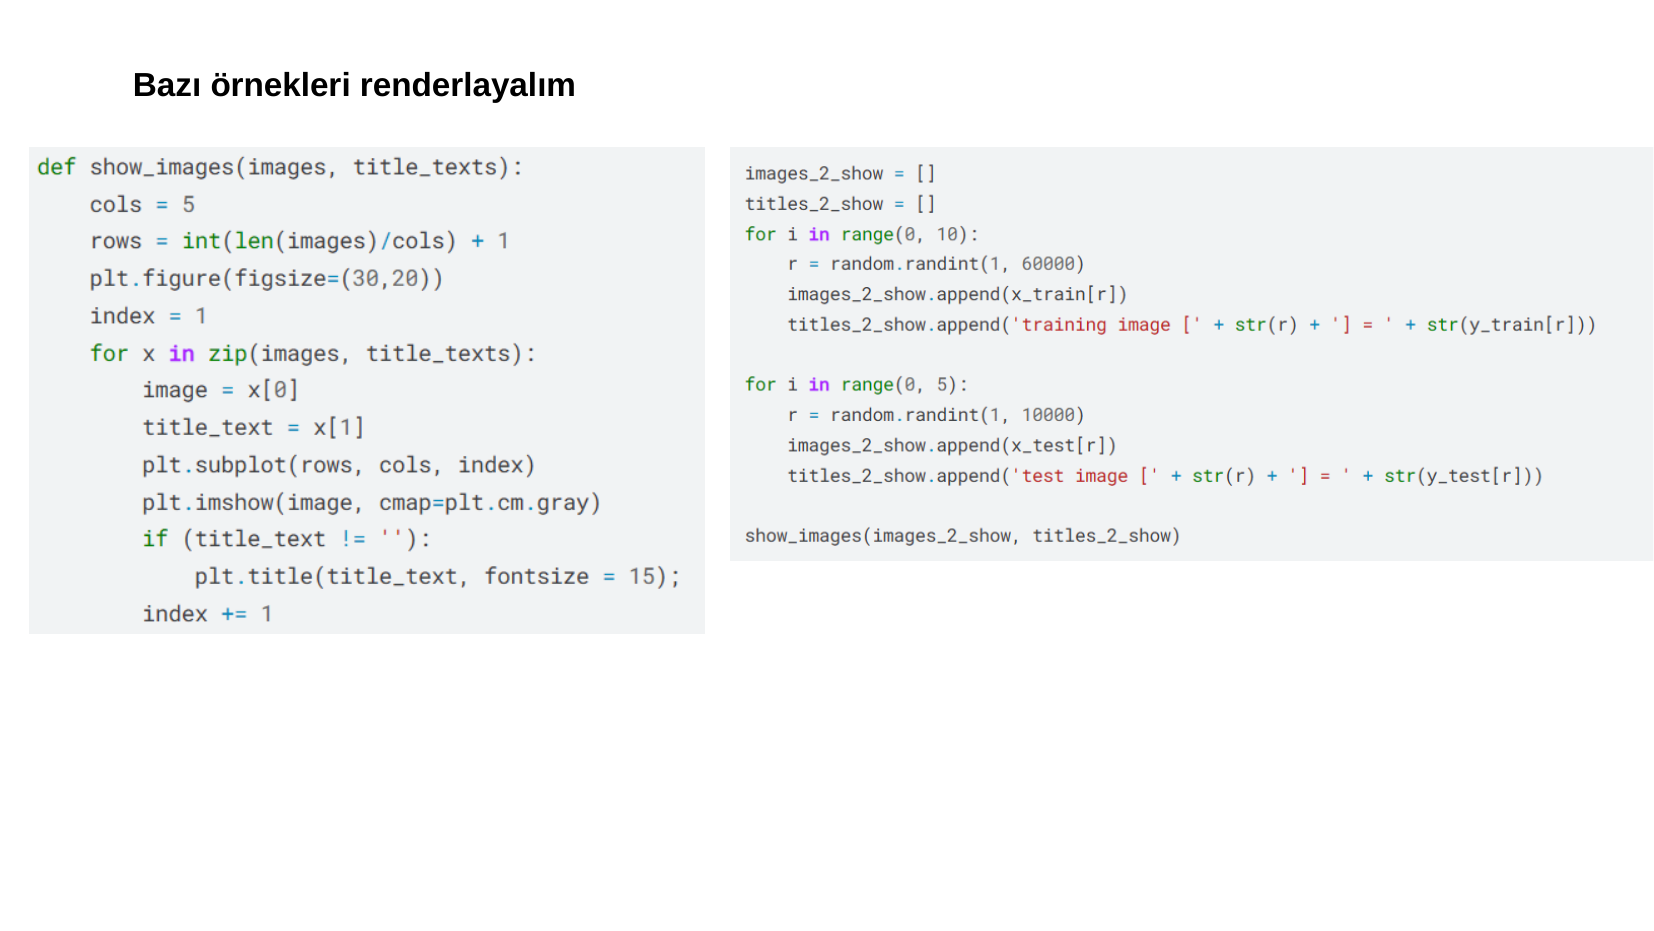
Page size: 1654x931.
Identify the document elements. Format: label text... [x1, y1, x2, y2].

picture [29, 147, 705, 634]
picture [730, 147, 1654, 562]
text_box Bazı örnekleri renderlayalım [118, 59, 650, 147]
